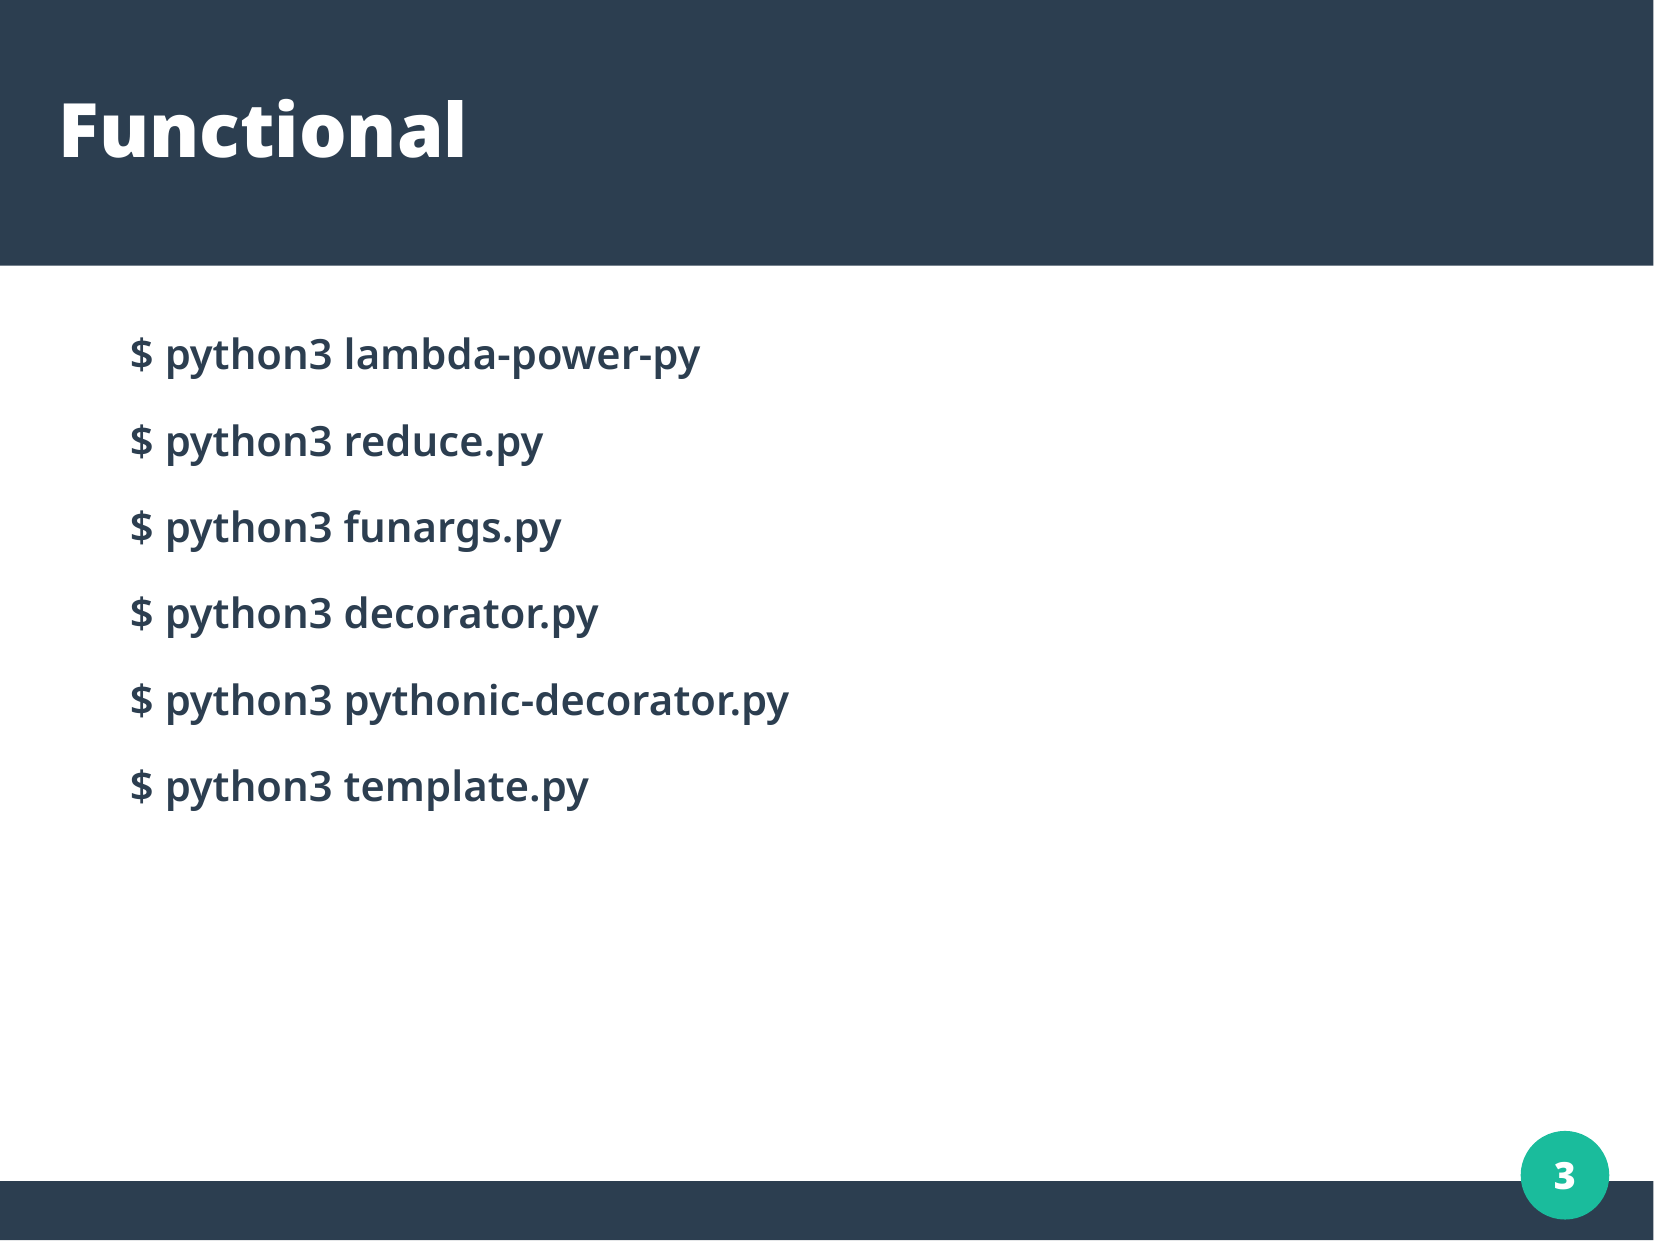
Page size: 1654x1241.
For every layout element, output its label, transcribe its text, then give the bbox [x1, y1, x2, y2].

list $ python3 lambda-power-py $ python3 reduce.py $ python3 funargs.py $ python3 decorator.py $ python3 pythonic-decorator.py $ python3 template.py [59, 324, 1595, 1152]
title Functional [59, 49, 1595, 207]
